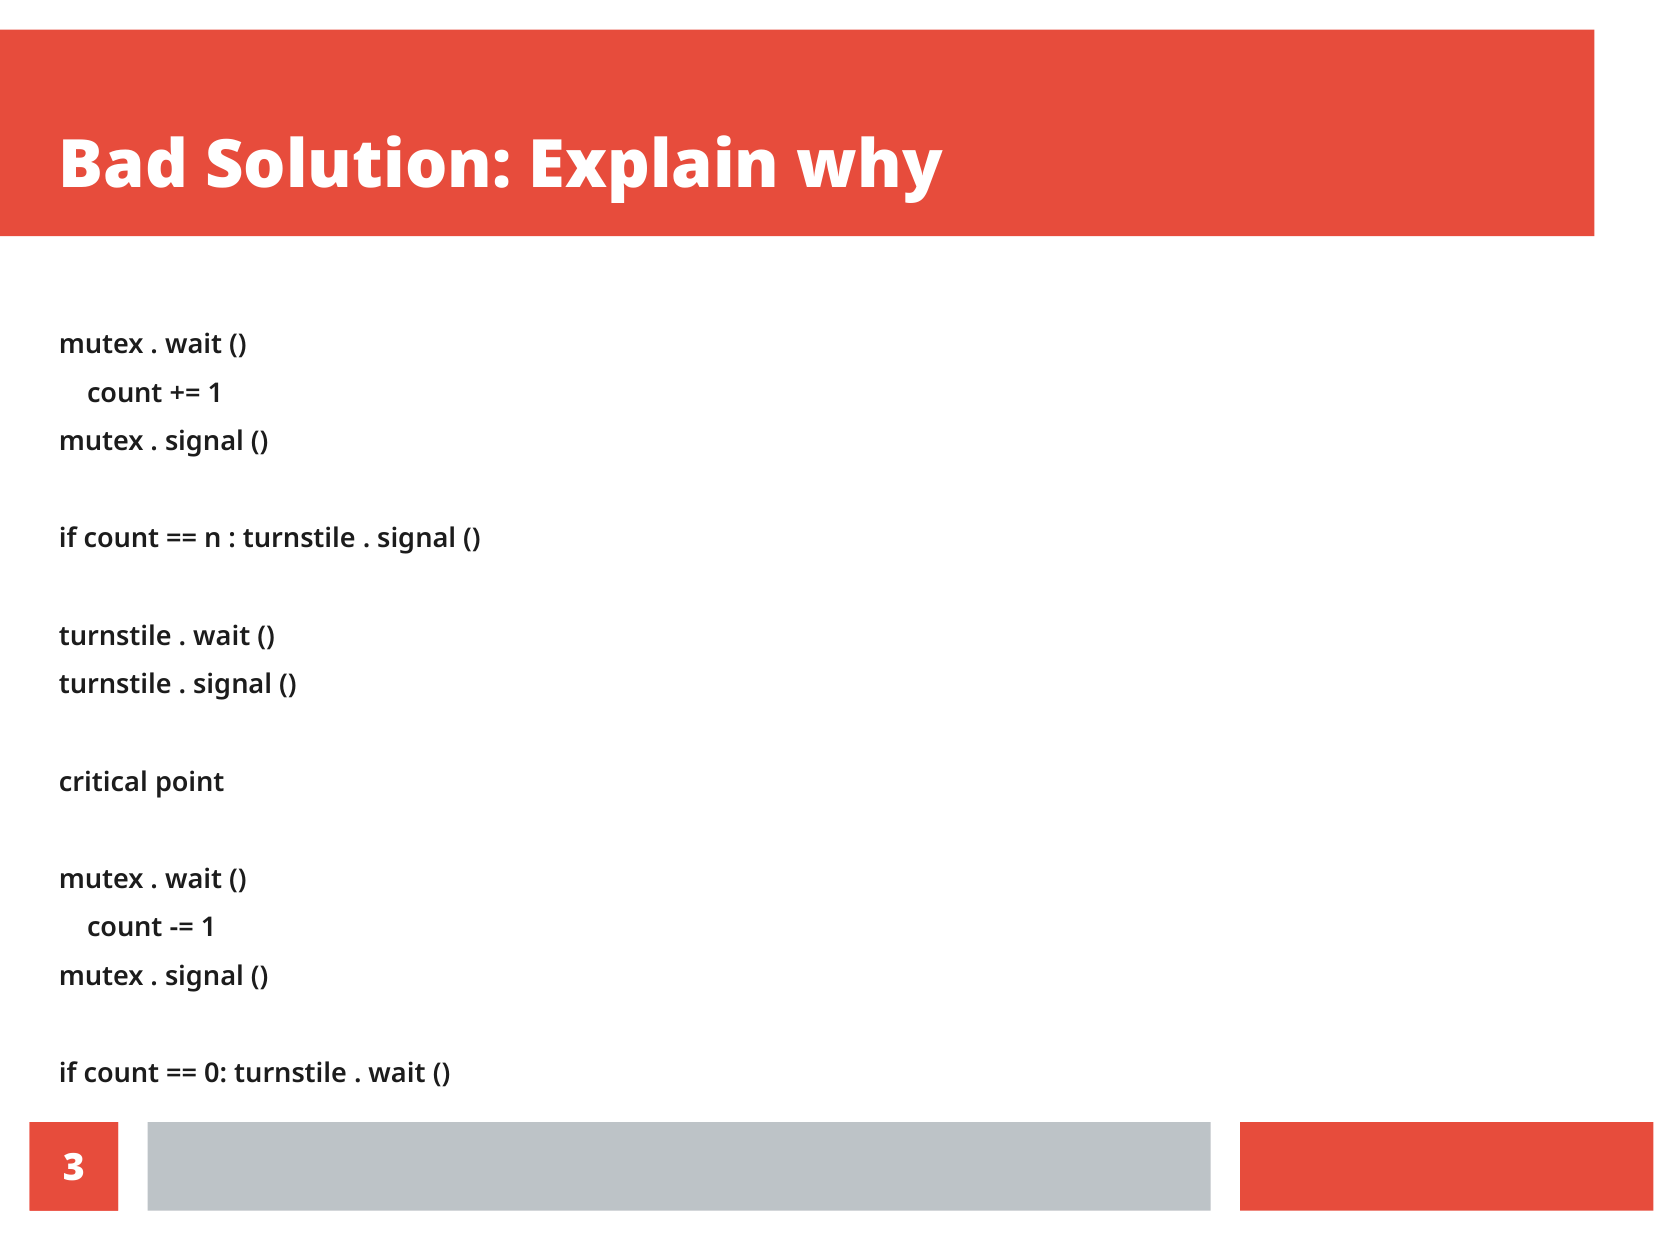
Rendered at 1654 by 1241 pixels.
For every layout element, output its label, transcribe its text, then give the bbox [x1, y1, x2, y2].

list mutex . wait () count += 1 mutex . signal () if count == n : turnstile . signal () turnstile . wait () turnstile . signal () critical point mutex . wait () count -= 1 mutex . signal () if count == 0: turnstile . wait () [59, 324, 1565, 1093]
title Bad Solution: Explain why [59, 59, 1595, 207]
